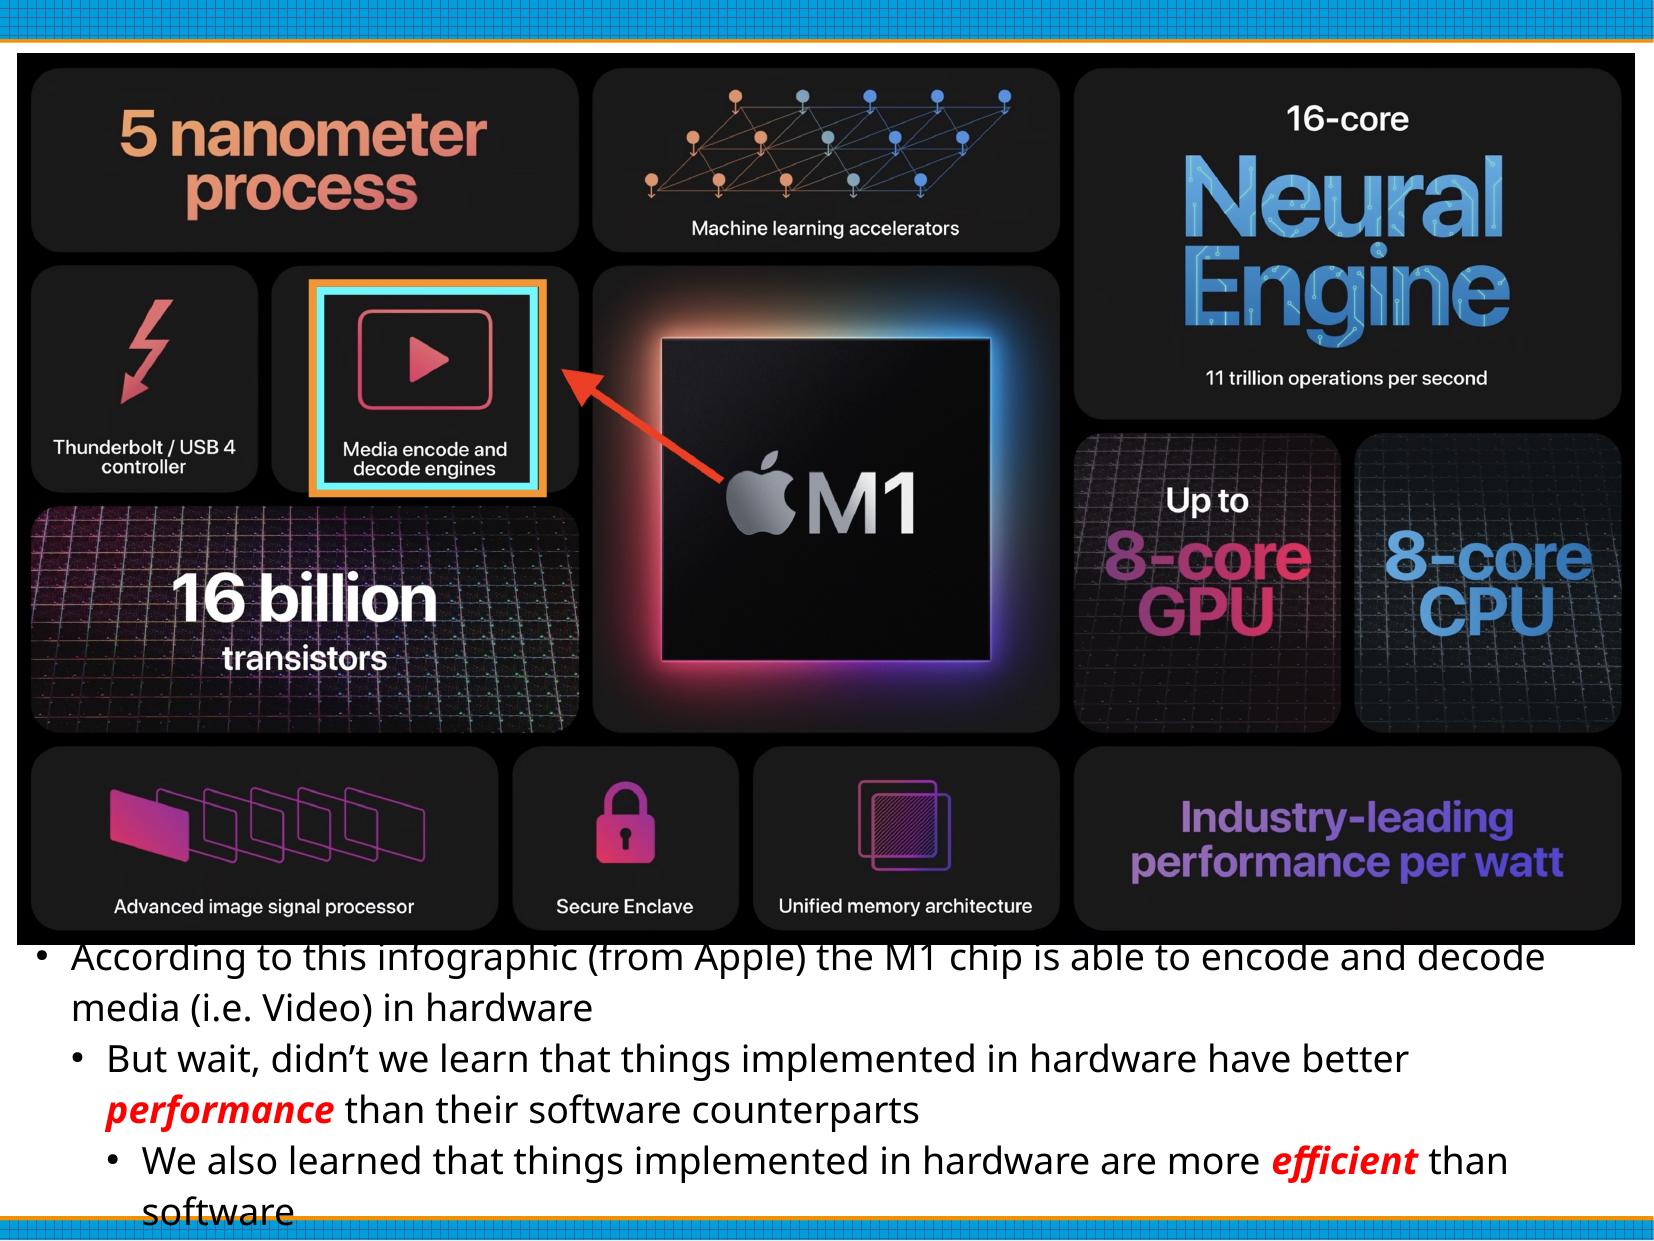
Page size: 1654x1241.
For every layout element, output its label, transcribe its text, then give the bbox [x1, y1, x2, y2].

text_box According to this infographic (from Apple) the M1 chip is able to encode and decode media (i.e. Video) in hardware But wait, didn’t we learn that things implemented in hardware have better performance than their software counterparts We also learned that things implemented in hardware are more efficient than software [29, 959, 1625, 1208]
picture [17, 53, 1635, 945]
